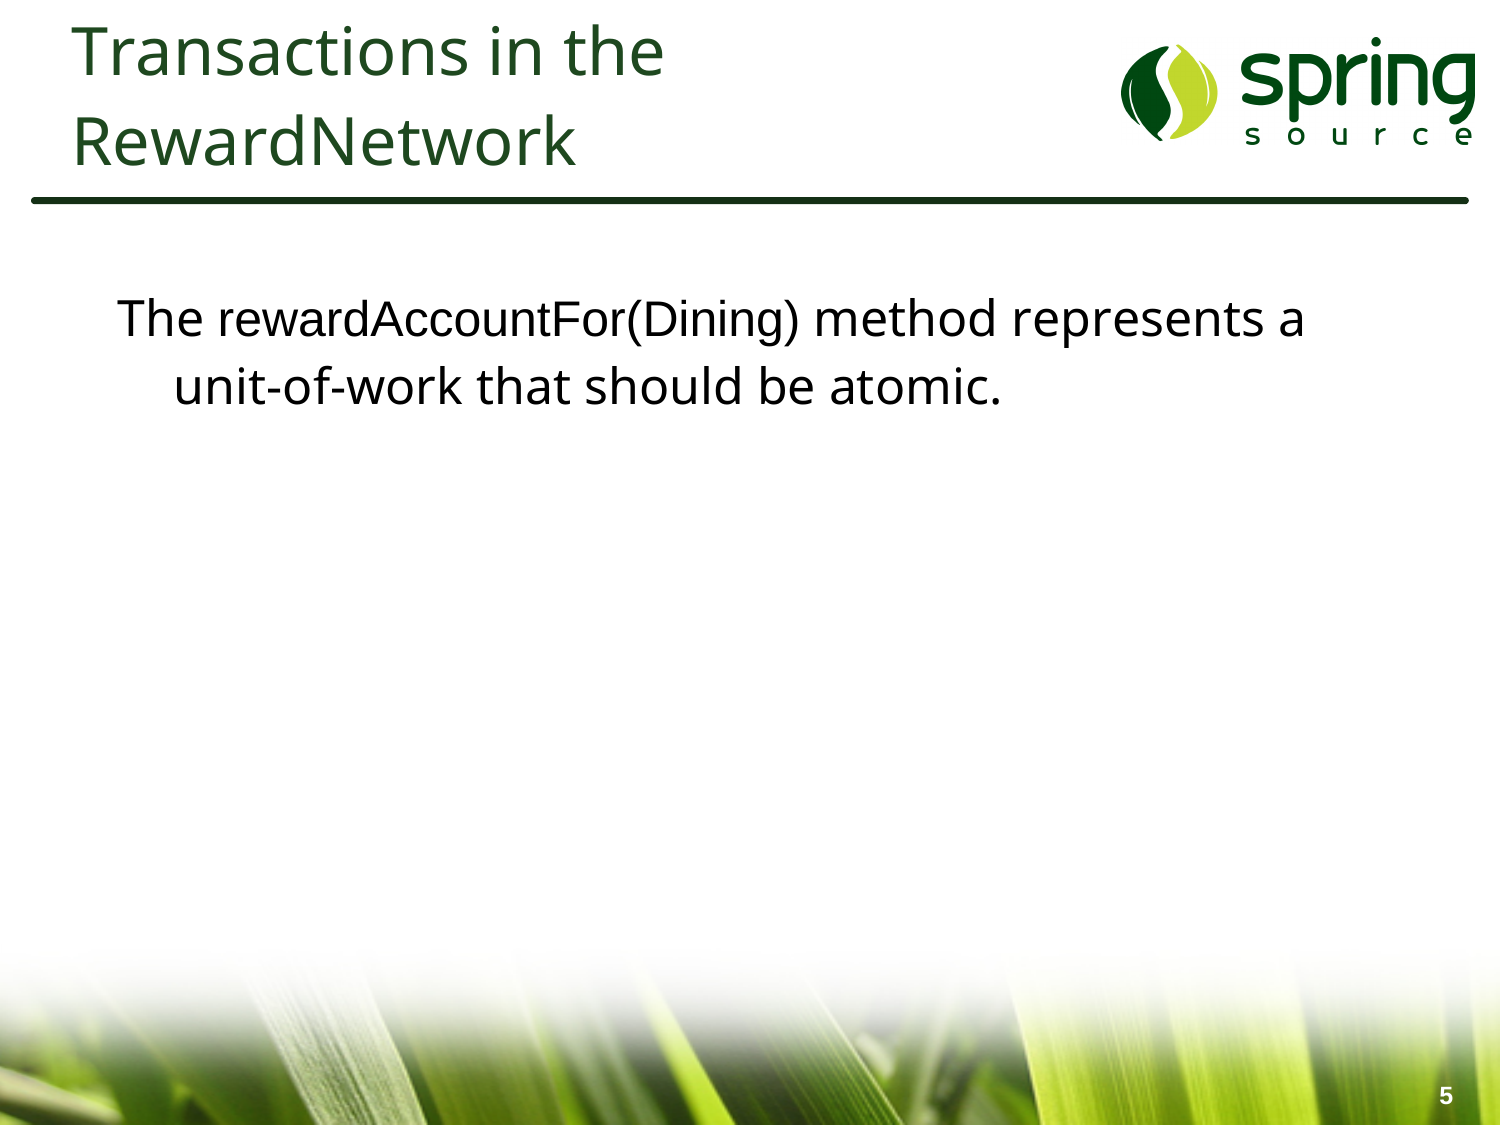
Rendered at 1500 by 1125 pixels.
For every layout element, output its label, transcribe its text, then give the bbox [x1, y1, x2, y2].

picture [1121, 37, 1475, 145]
title Transactions in the RewardNetwork [56, 5, 1089, 184]
picture [0, 944, 1500, 1125]
list The rewardAccountFor(Dining) method represents a unit-of-work that should be atomic. [103, 275, 1394, 938]
